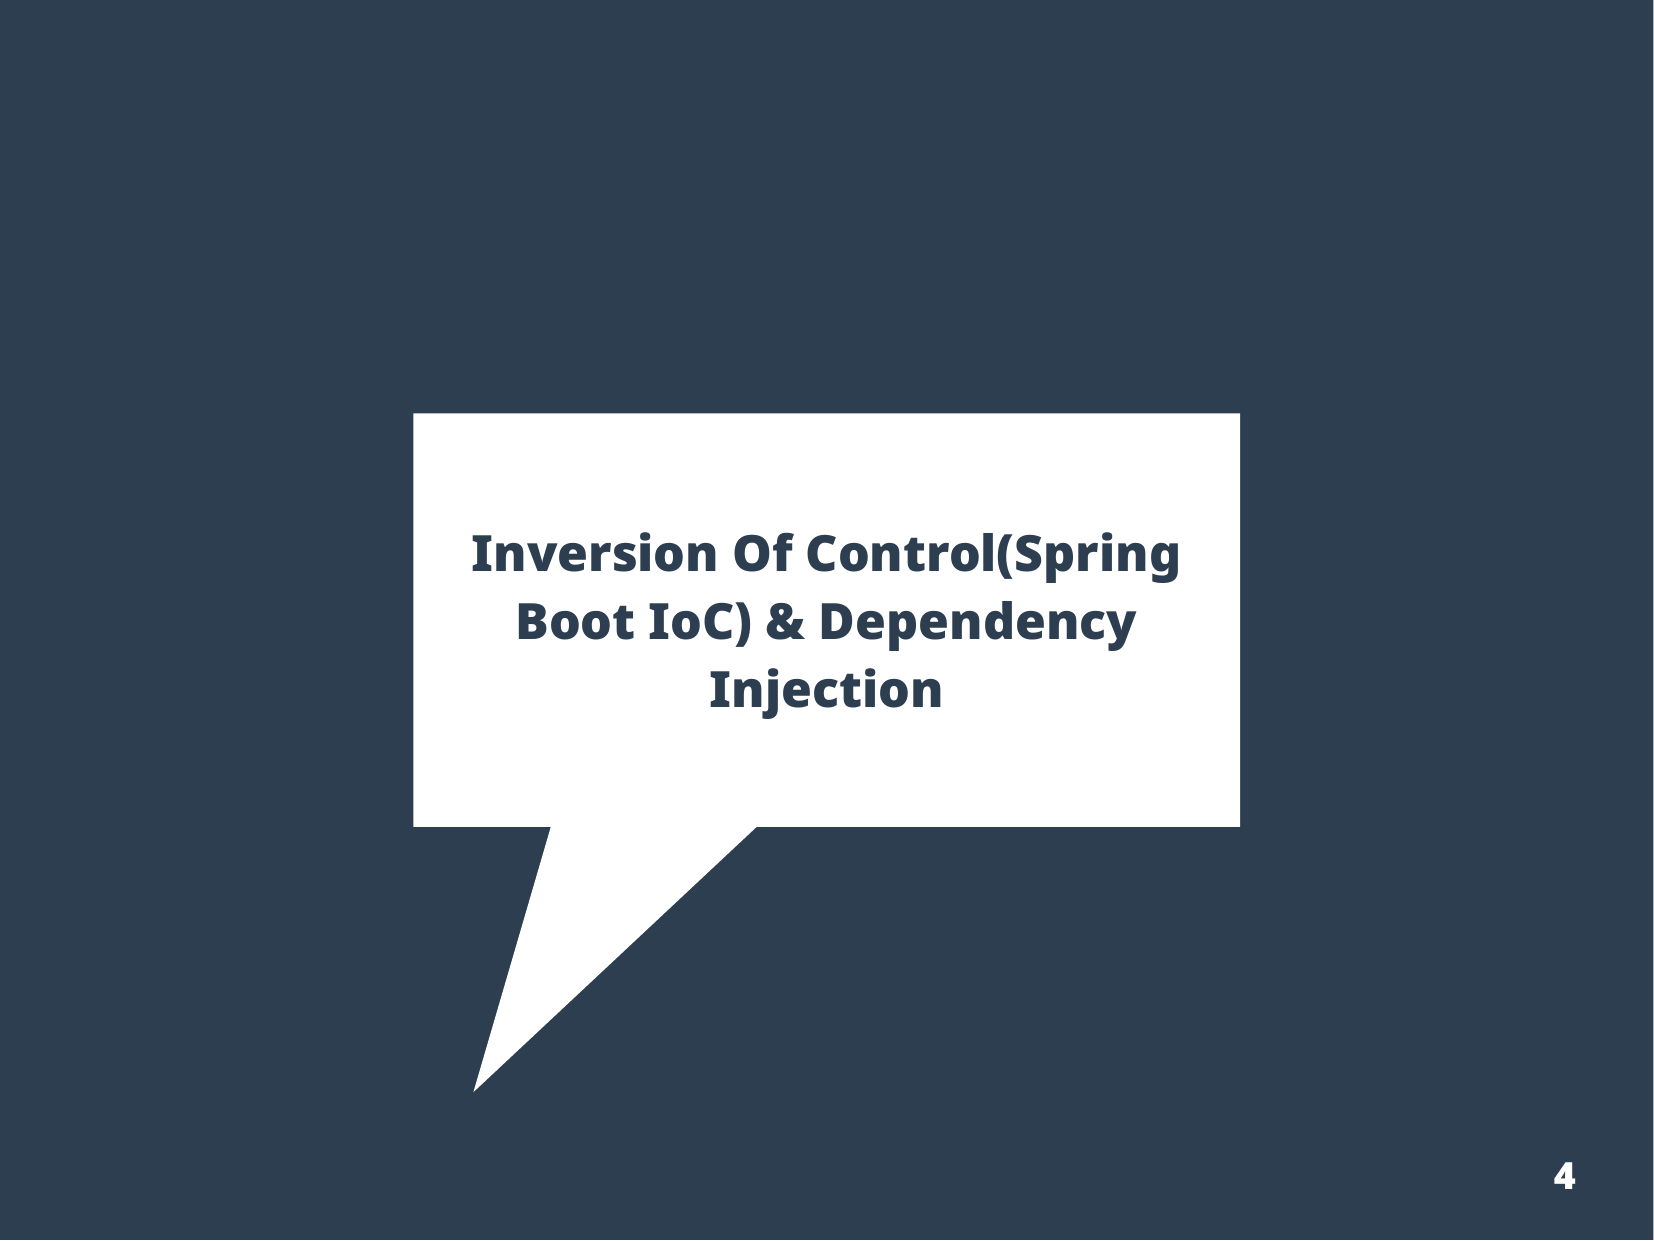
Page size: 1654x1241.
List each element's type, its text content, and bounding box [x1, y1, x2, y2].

title Inversion Of Control(Spring Boot IoC) & Dependency Injection [442, 442, 1211, 798]
